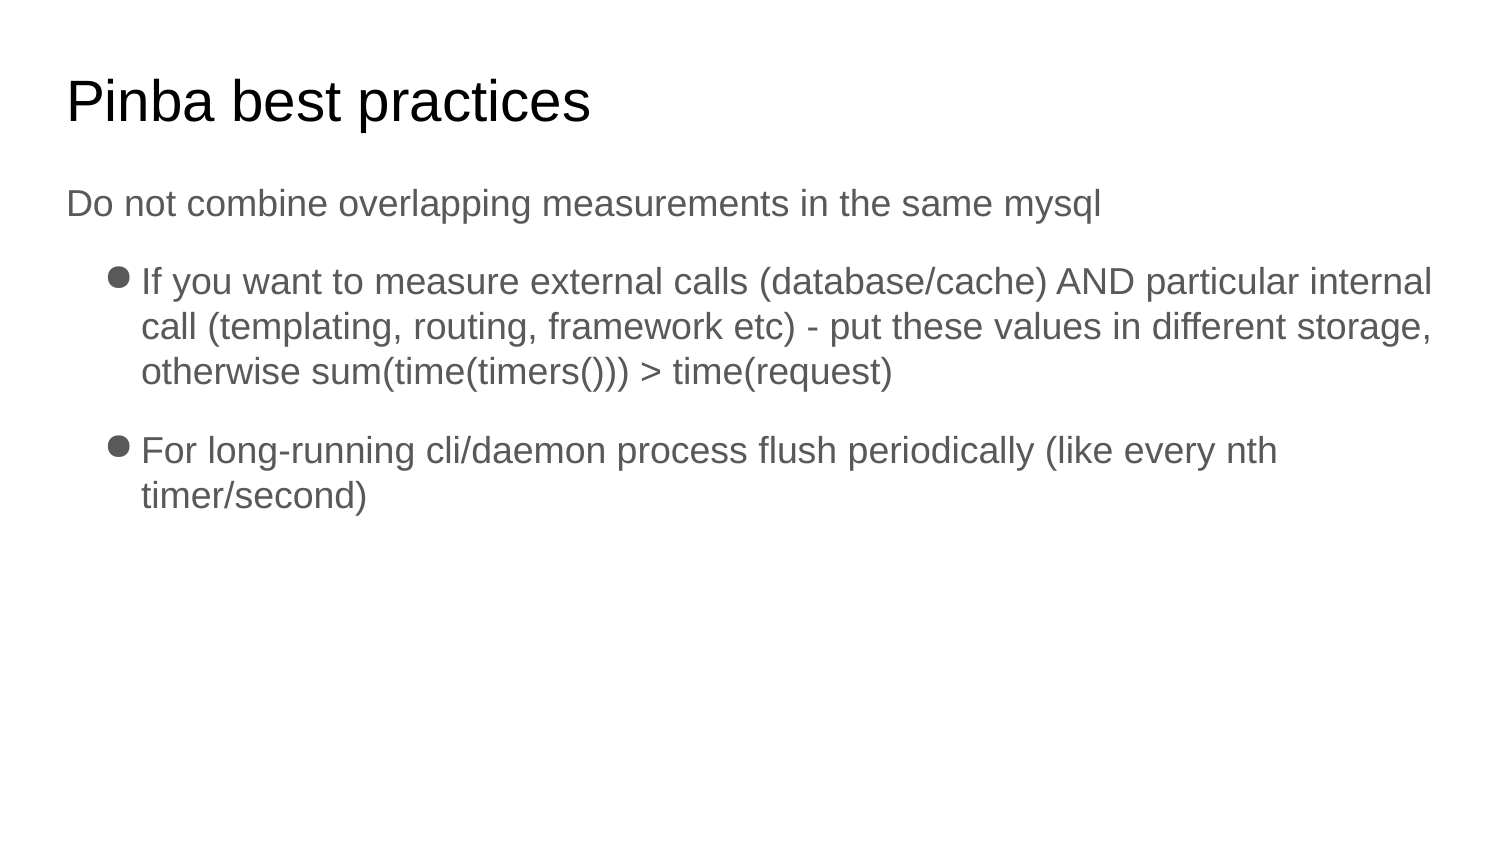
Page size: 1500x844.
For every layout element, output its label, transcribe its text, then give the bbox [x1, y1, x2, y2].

list Do not combine overlapping measurements in the same mysql If you want to measure external calls (database/cache) AND particular internal call (templating, routing, framework etc) - put these values in different storage, otherwise sum(time(timers())) > time(request) For long-running cli/daemon process flush periodically (like every nth timer/second) [51, 164, 1449, 725]
title Pinba best practices [51, 48, 1449, 142]
